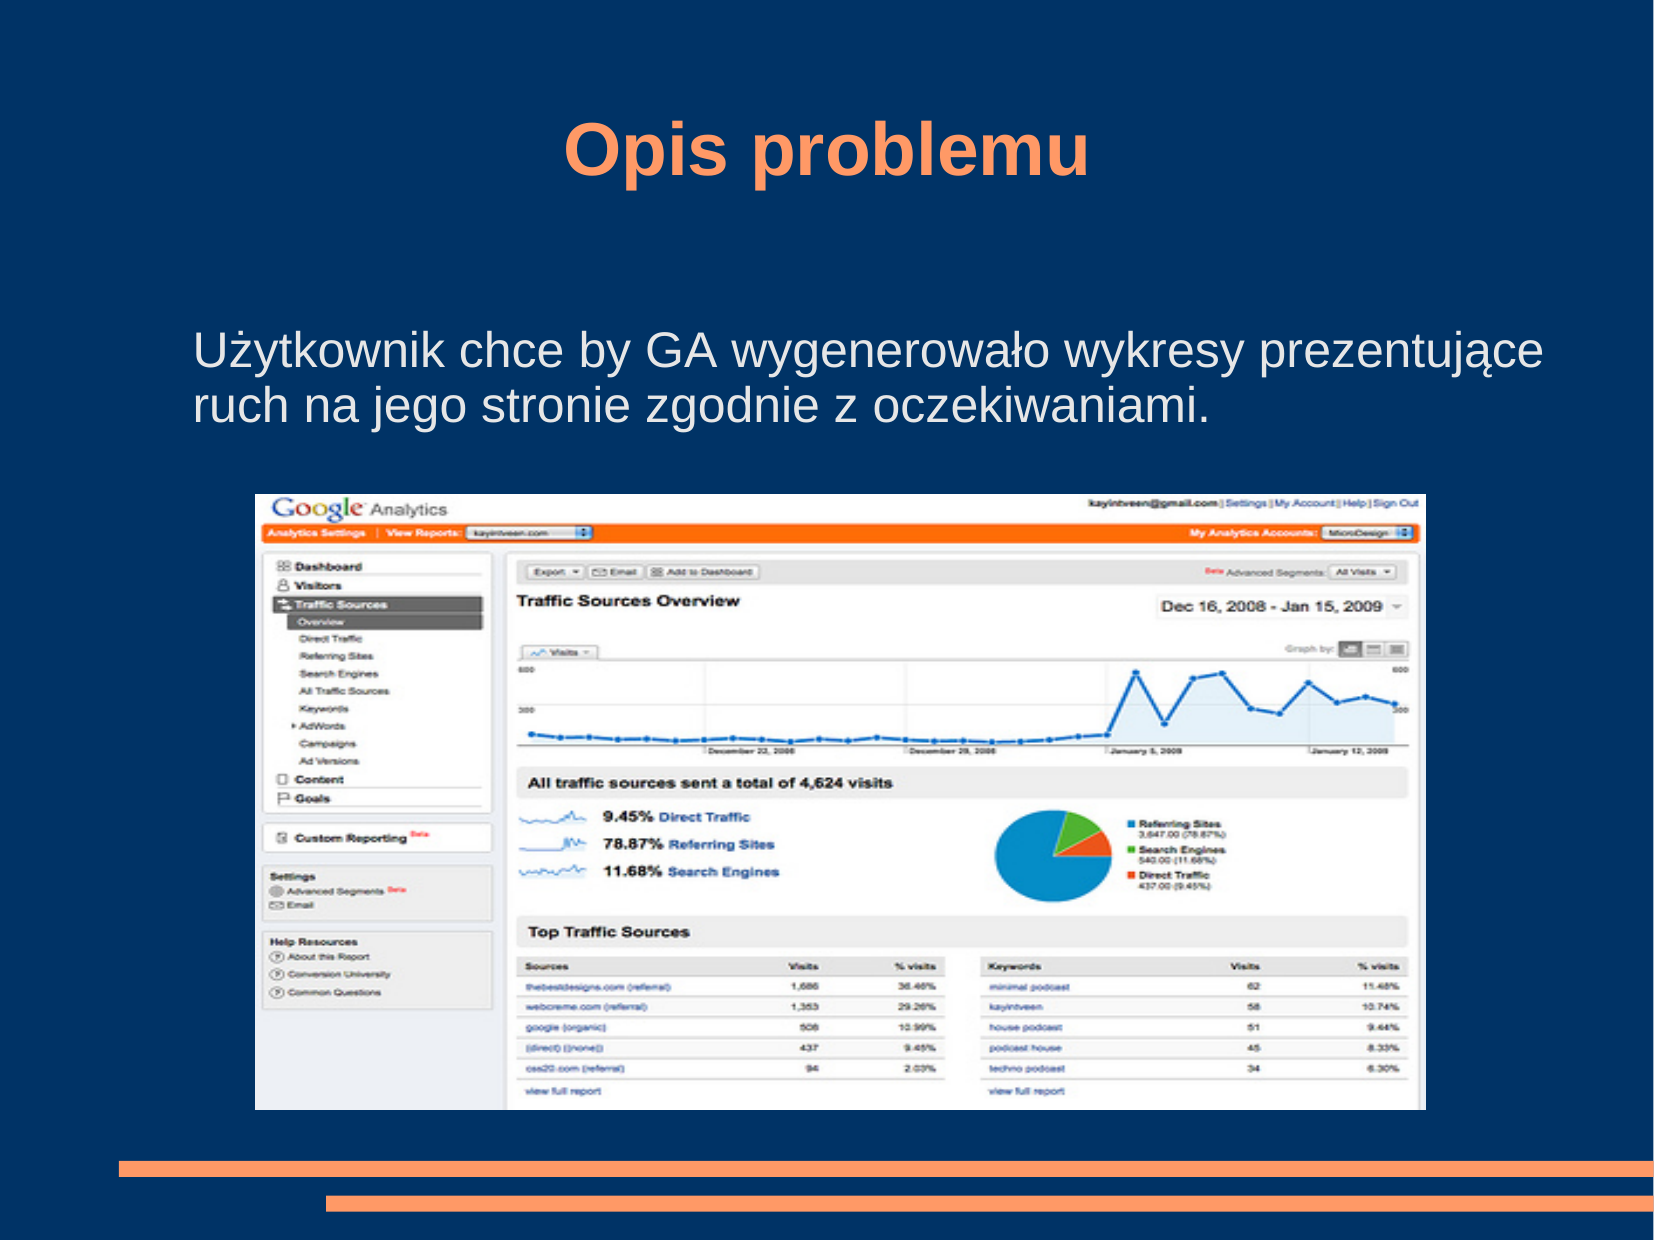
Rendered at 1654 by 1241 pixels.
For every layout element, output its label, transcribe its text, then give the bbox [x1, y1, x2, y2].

list Użytkownik chce by GA wygenerowało wykresy prezentujące ruch na jego stronie zgodnie z oczekiwaniami. [121, 322, 1561, 709]
title Opis problemu [121, 46, 1534, 254]
picture [255, 494, 1426, 1111]
